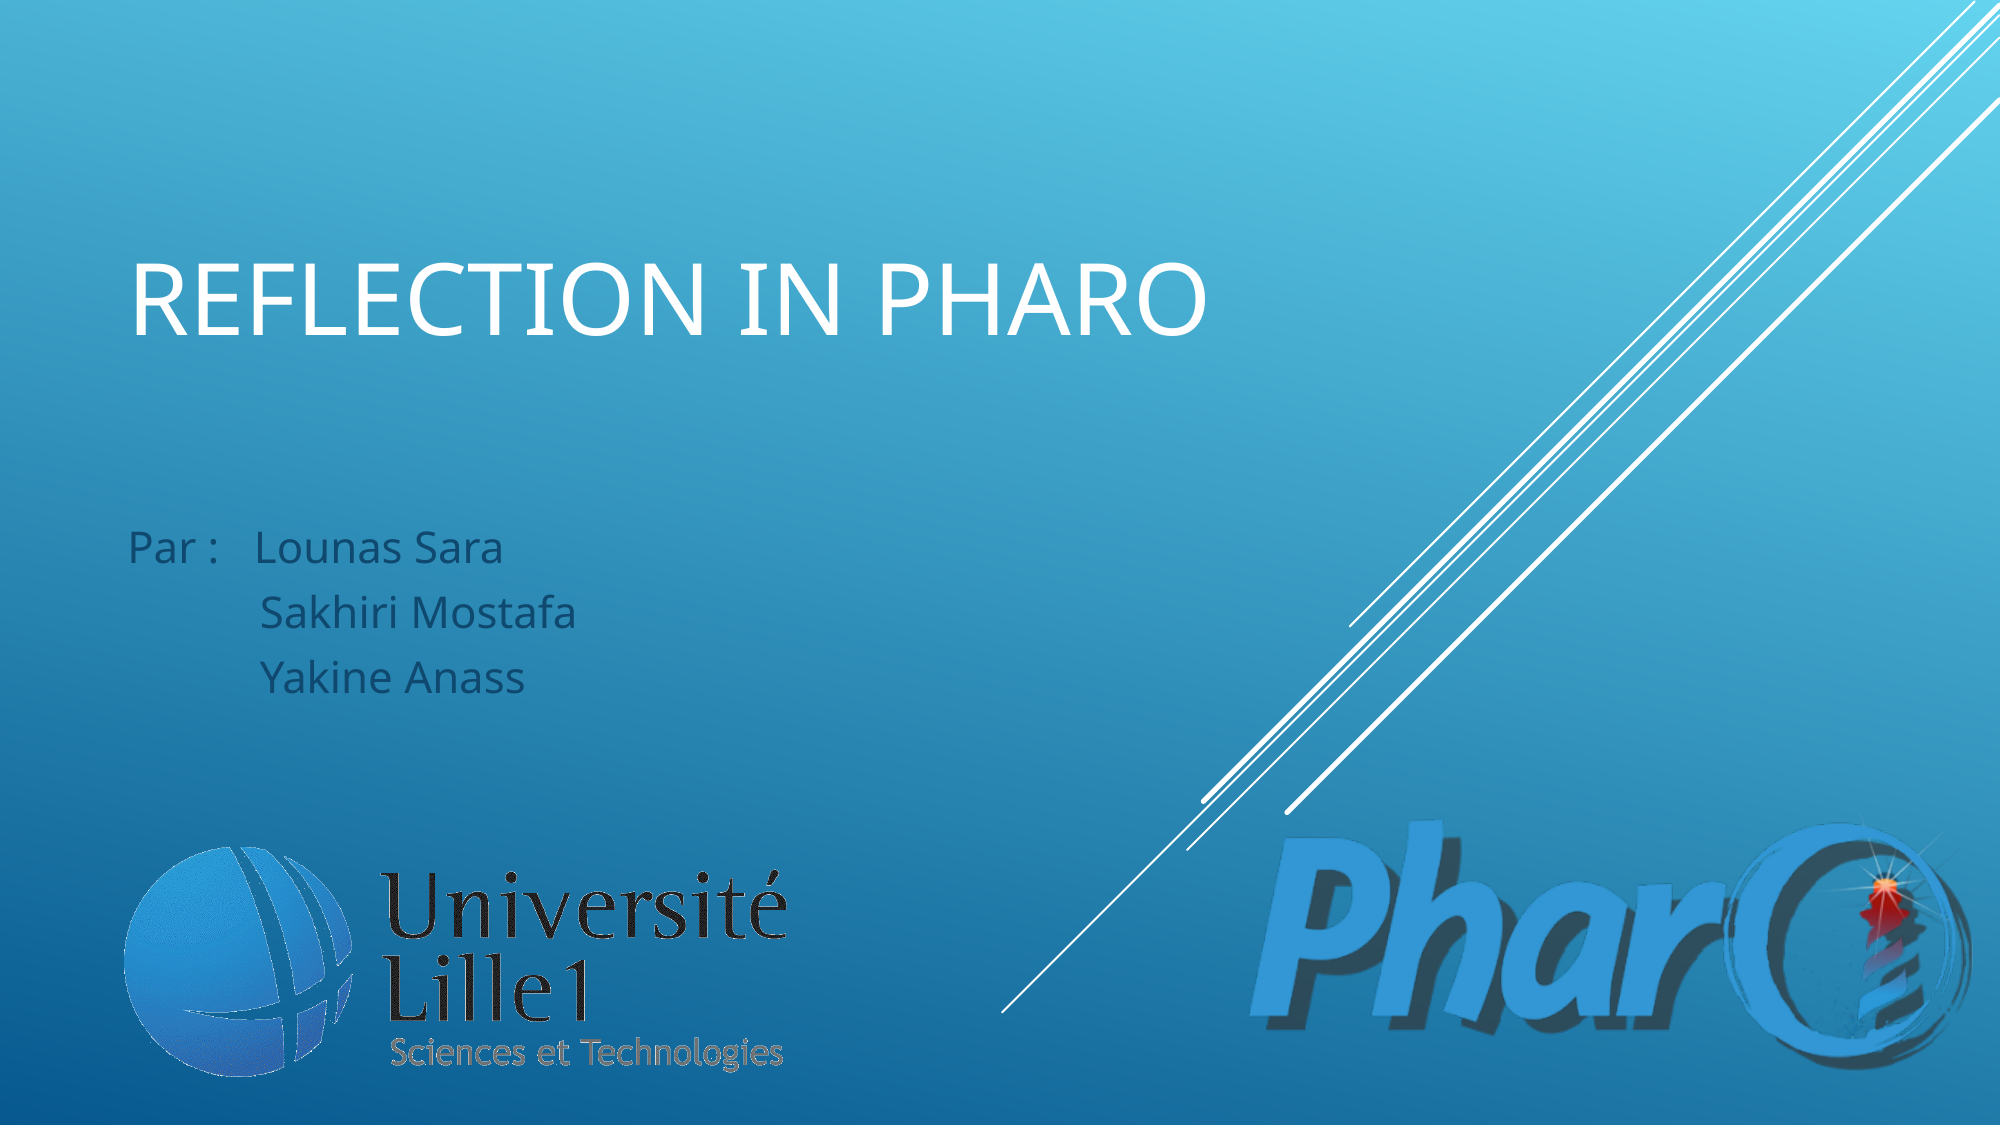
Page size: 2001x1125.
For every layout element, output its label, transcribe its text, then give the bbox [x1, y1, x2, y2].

picture [1248, 812, 1957, 1059]
picture [82, 780, 843, 1125]
subtitle Par : Lounas Sara Sakhiri Mostafa Yakine Anass [112, 512, 1069, 744]
title REFLECTION in pharo [112, 196, 1425, 363]
